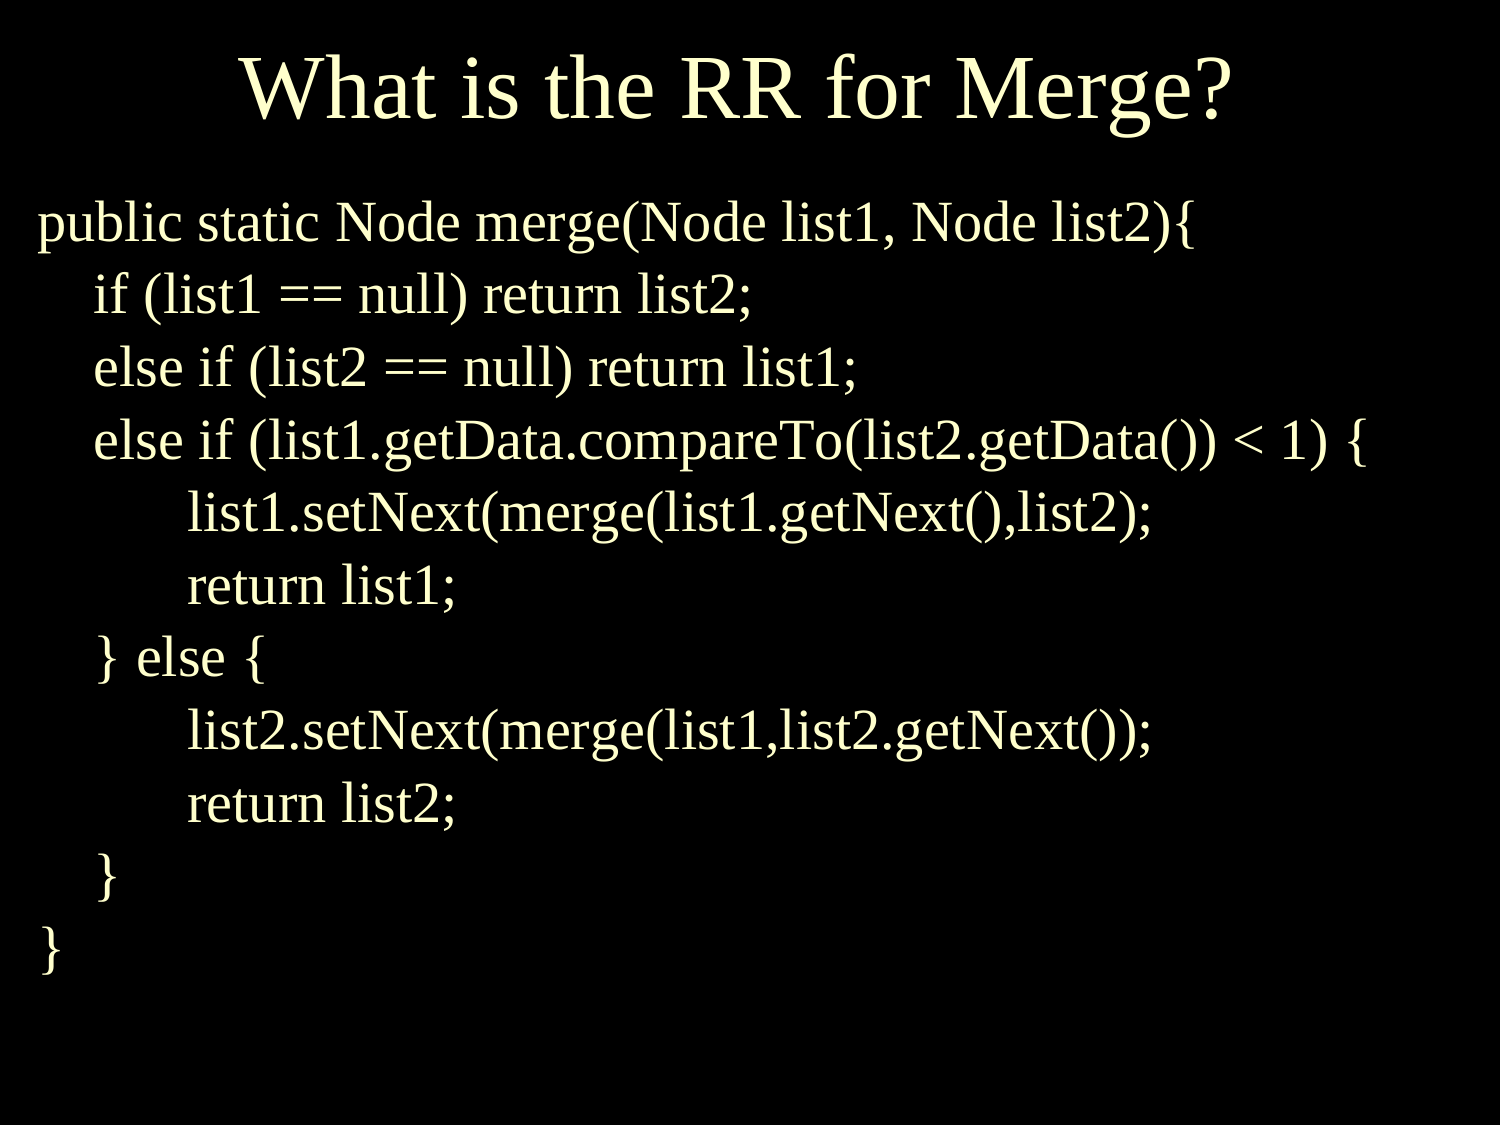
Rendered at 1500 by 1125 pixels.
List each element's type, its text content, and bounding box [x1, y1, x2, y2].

title What is the RR for Merge? [8, 28, 1467, 147]
list public static Node merge(Node list1, Node list2){ if (list1 == null) return list2; else if (list2 == null) return list1; else if (list1.getData.compareTo(list2.getData()) < 1) { list1.setNext(merge(list1.getNext(),list2); return list1; } else { list2.setNext(merge(list1,list2.getNext()); return list2; } } [22, 187, 1482, 1026]
